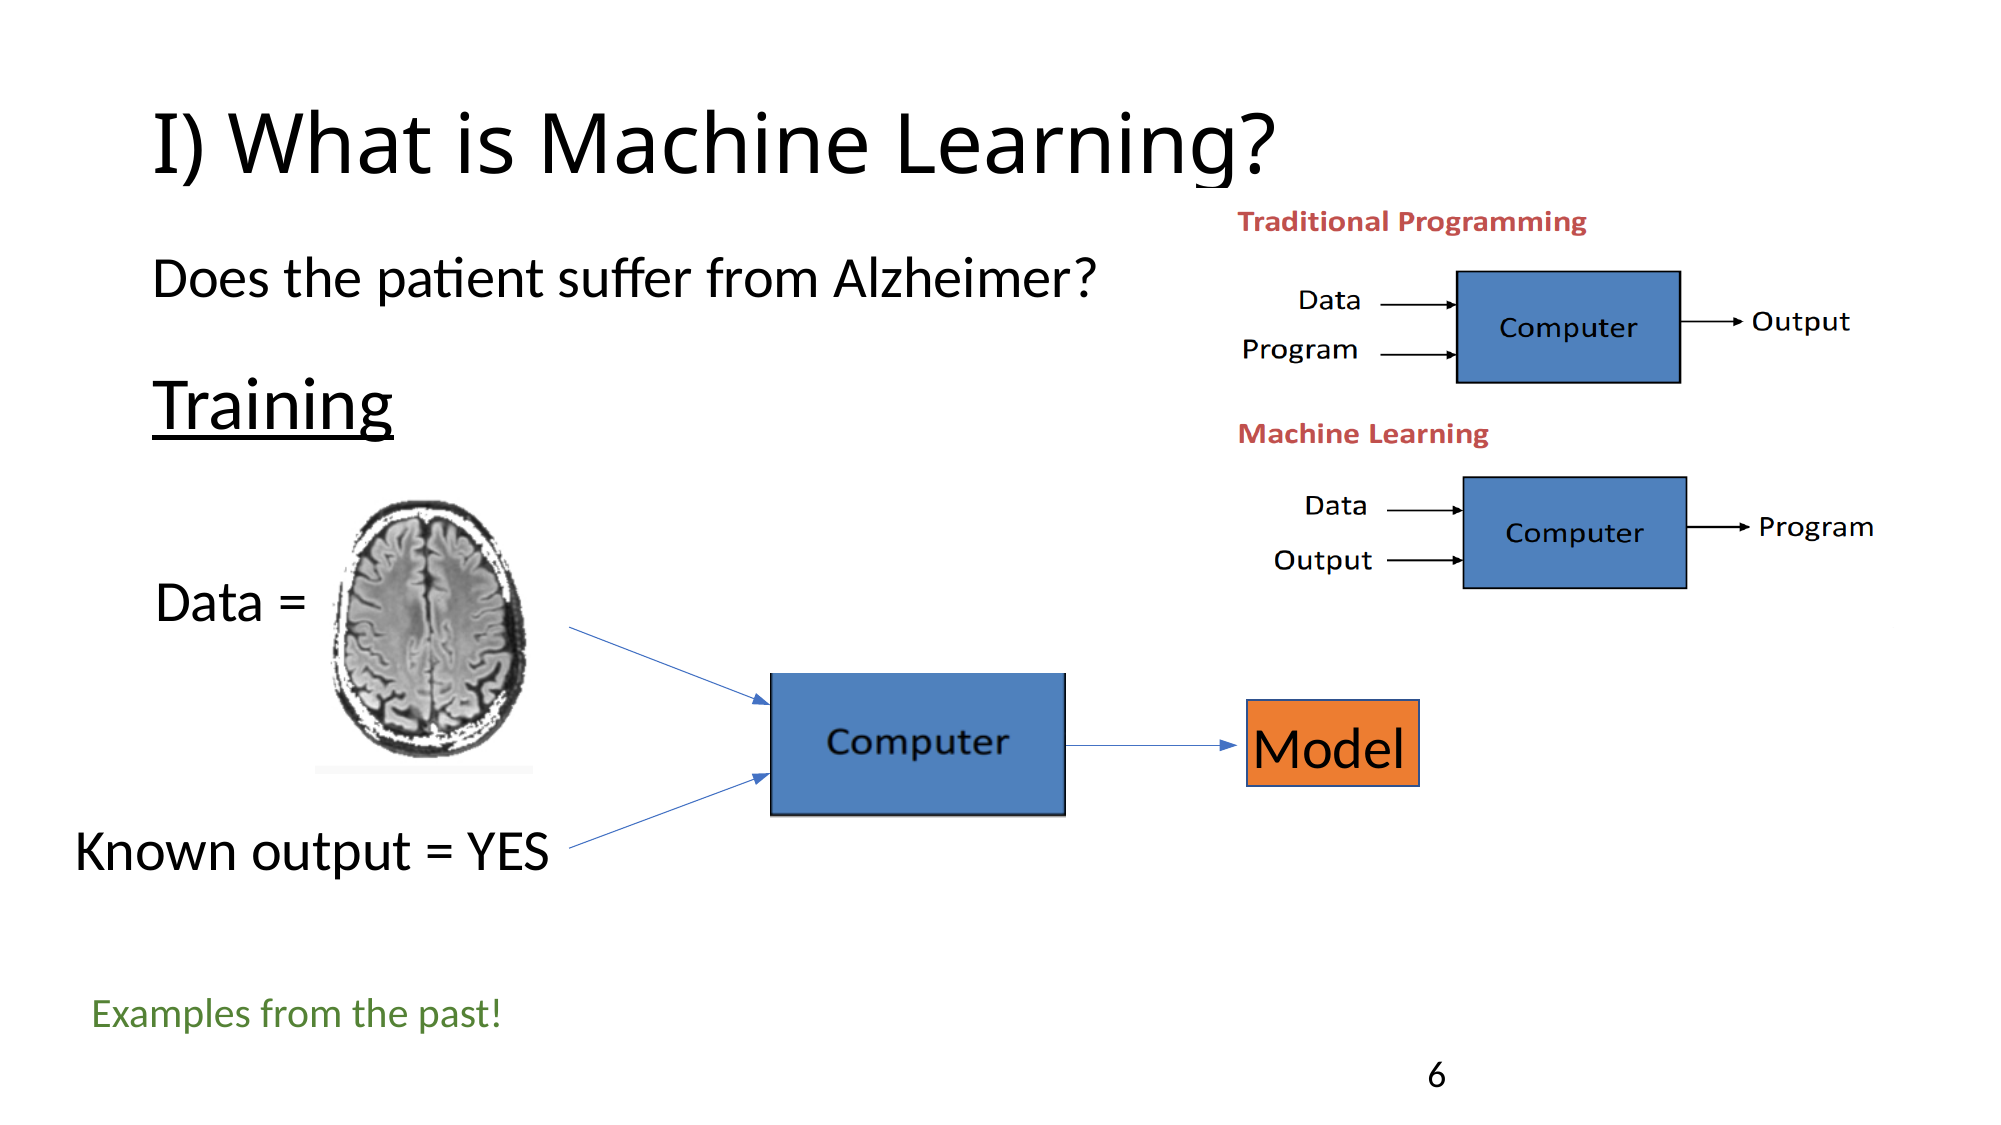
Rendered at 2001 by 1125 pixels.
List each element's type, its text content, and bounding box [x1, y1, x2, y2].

text_box [1412, 1042, 1863, 1103]
text_box Training [137, 347, 593, 454]
picture [770, 673, 1066, 818]
picture [1185, 188, 1906, 628]
text_box Examples from the past! [76, 978, 654, 1045]
text_box Known output = YES [60, 804, 570, 891]
picture [315, 481, 533, 774]
text_box Data = [140, 555, 332, 642]
text_box Does the patient suffer from Alzheimer? [137, 231, 1186, 318]
title I) What is Machine Learning? [137, 38, 1863, 231]
text_box Model [1237, 702, 1429, 789]
